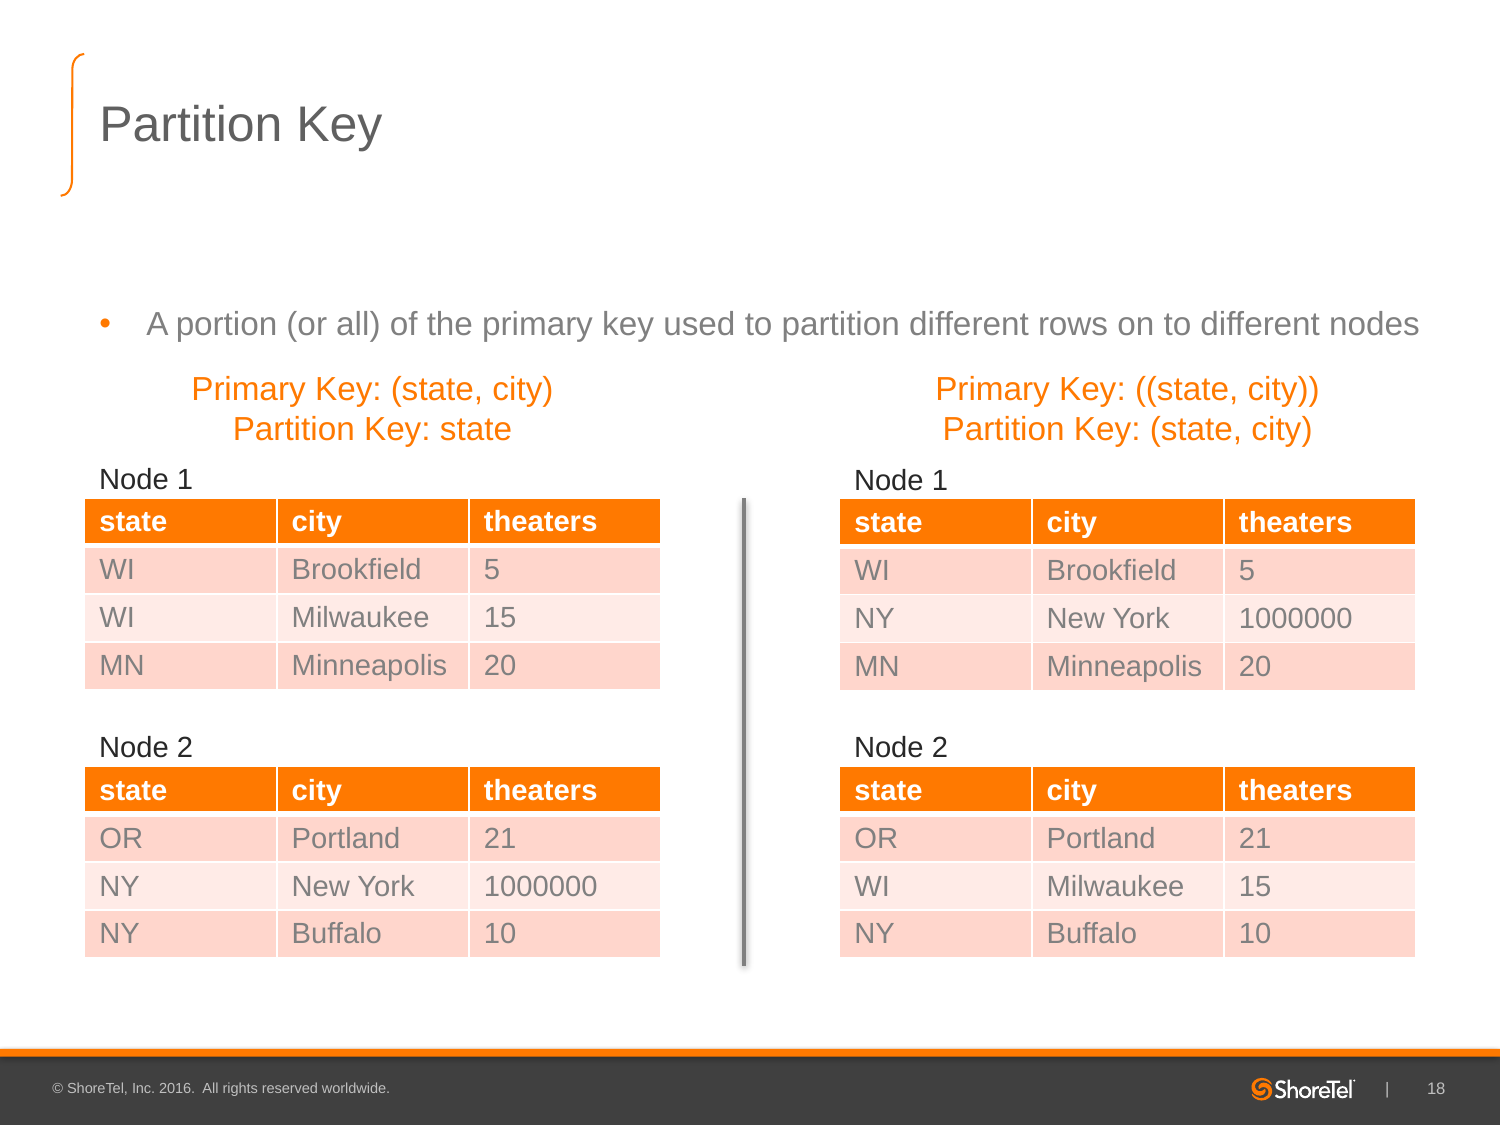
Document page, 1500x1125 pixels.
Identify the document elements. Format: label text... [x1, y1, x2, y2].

table_header theaters [470, 767, 660, 811]
table_cell 10 [1225, 911, 1415, 957]
table_cell WI [840, 549, 1031, 594]
table_cell 21 [1225, 817, 1415, 861]
table_header state [840, 767, 1031, 811]
table_cell New York [1033, 595, 1223, 642]
table_cell 5 [470, 548, 660, 593]
table_cell OR [840, 817, 1031, 861]
table_cell Brookfield [278, 548, 468, 593]
table_cell Buffalo [1033, 911, 1223, 957]
table_cell MN [840, 643, 1031, 690]
table_header state [85, 499, 276, 543]
table_header city [1033, 767, 1223, 811]
table_cell WI [840, 863, 1031, 909]
list A portion (or all) of the primary key used to partition different rows on to different nodes [84, 297, 1450, 360]
table_header city [1033, 499, 1223, 544]
table_header theaters [1225, 767, 1415, 811]
table_cell NY [85, 911, 276, 957]
text_box Node 1 [84, 453, 353, 498]
table_header theaters [1225, 499, 1415, 544]
table_header state [840, 499, 1031, 544]
table_cell Minneapolis [1033, 643, 1223, 690]
table_cell 15 [1225, 863, 1415, 909]
table_header state [85, 767, 276, 811]
table_cell MN [85, 643, 276, 689]
table_cell 21 [470, 817, 660, 861]
table_cell Minneapolis [278, 643, 468, 689]
table_cell WI [85, 548, 276, 593]
table_cell Buffalo [278, 911, 468, 957]
table_header city [278, 767, 468, 811]
text_box Primary Key: ((state, city)) Partition Key: (state, city) [839, 360, 1417, 441]
table_cell WI [85, 595, 276, 641]
table_header theaters [470, 499, 660, 543]
table_header city [278, 499, 468, 543]
text_box Node 2 [839, 721, 1095, 767]
table_cell NY [840, 595, 1031, 642]
table_cell OR [85, 817, 276, 861]
table_cell 20 [1225, 643, 1415, 690]
table_cell 5 [1225, 549, 1415, 594]
table_cell New York [278, 863, 468, 909]
table_cell Portland [278, 817, 468, 861]
table_cell 1000000 [470, 863, 660, 909]
table_cell Portland [1033, 817, 1223, 861]
table_cell Milwaukee [1033, 863, 1223, 909]
text_box Node 2 [84, 721, 340, 767]
table_cell NY [85, 863, 276, 909]
text_box Primary Key: (state, city) Partition Key: state [84, 359, 662, 454]
table_cell Milwaukee [278, 595, 468, 641]
text_box Node 1 [839, 454, 1108, 499]
table_cell NY [840, 911, 1031, 957]
table_cell 20 [470, 643, 660, 689]
table_cell 15 [470, 595, 660, 641]
title Partition Key [84, 53, 1235, 196]
table_cell 1000000 [1225, 595, 1415, 642]
table_cell 10 [470, 911, 660, 957]
table_cell Brookfield [1033, 549, 1223, 594]
